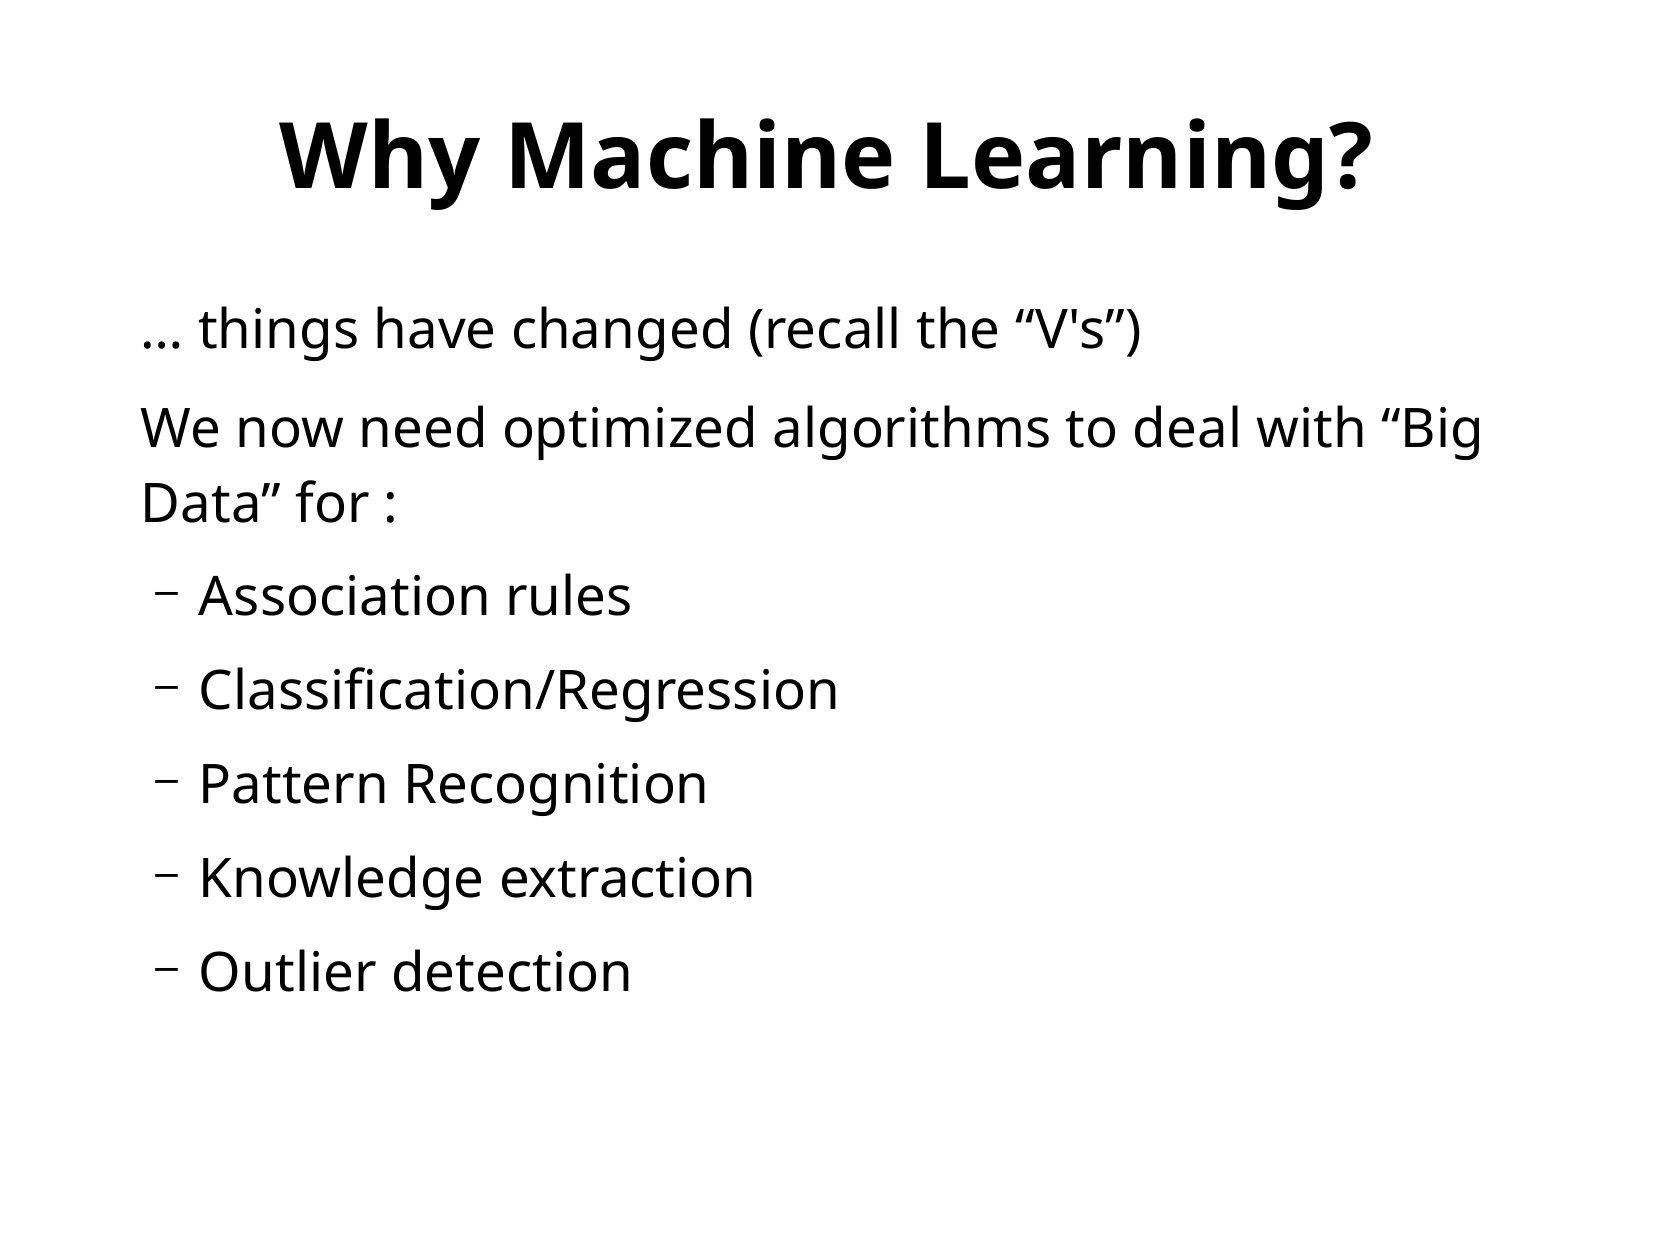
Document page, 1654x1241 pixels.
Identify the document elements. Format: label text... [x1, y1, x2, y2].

title Why Machine Learning? [82, 49, 1571, 257]
list … things have changed (recall the “V's”) We now need optimized algorithms to deal with “Big Data” for : Association rules Classification/Regression Pattern Recognition Knowledge extraction Outlier detection [82, 290, 1571, 1010]
